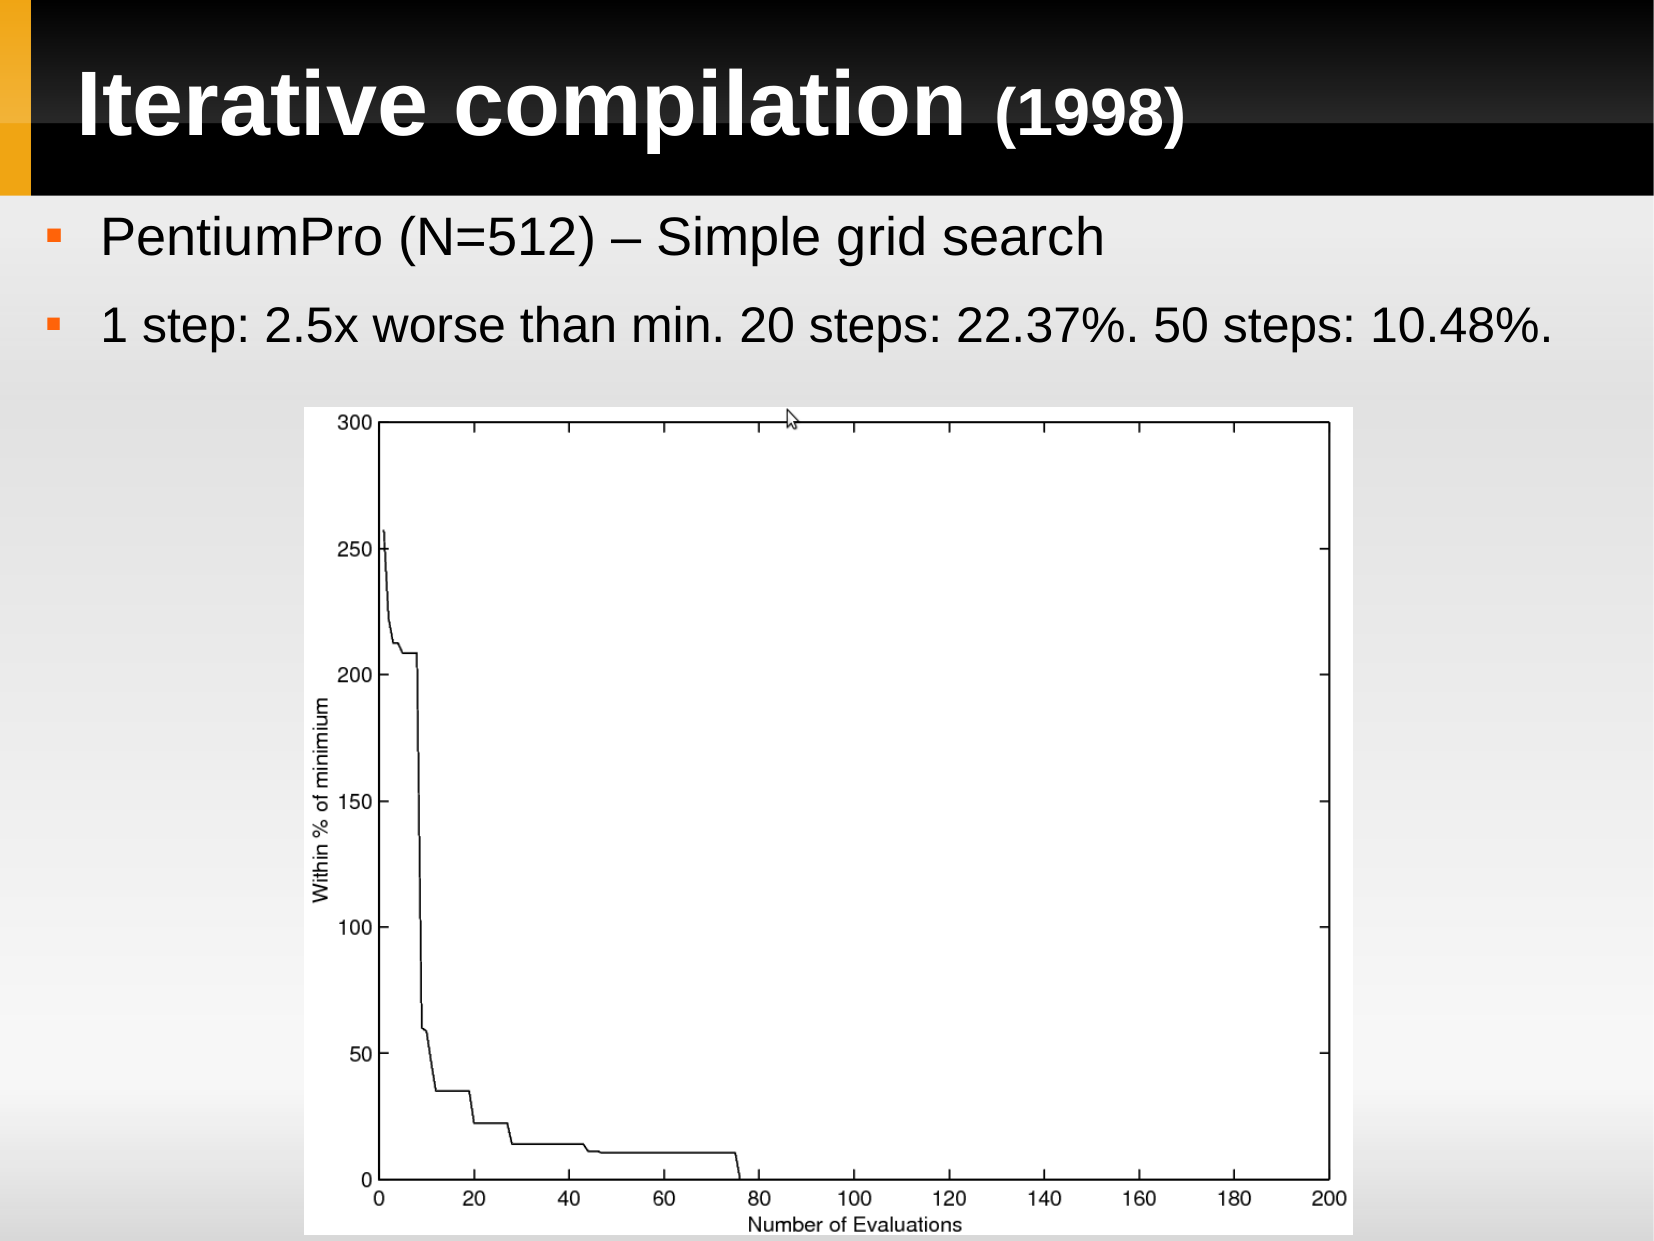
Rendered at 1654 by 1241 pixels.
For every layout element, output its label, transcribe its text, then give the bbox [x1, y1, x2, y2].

list PentiumPro (N=512) – Simple grid search 1 step: 2.5x worse than min. 20 steps: 22.37%. 50 steps: 10.48%. [29, 206, 1595, 366]
title Iterative compilation (1998) [76, 7, 1625, 200]
picture [0, 0, 1654, 1241]
